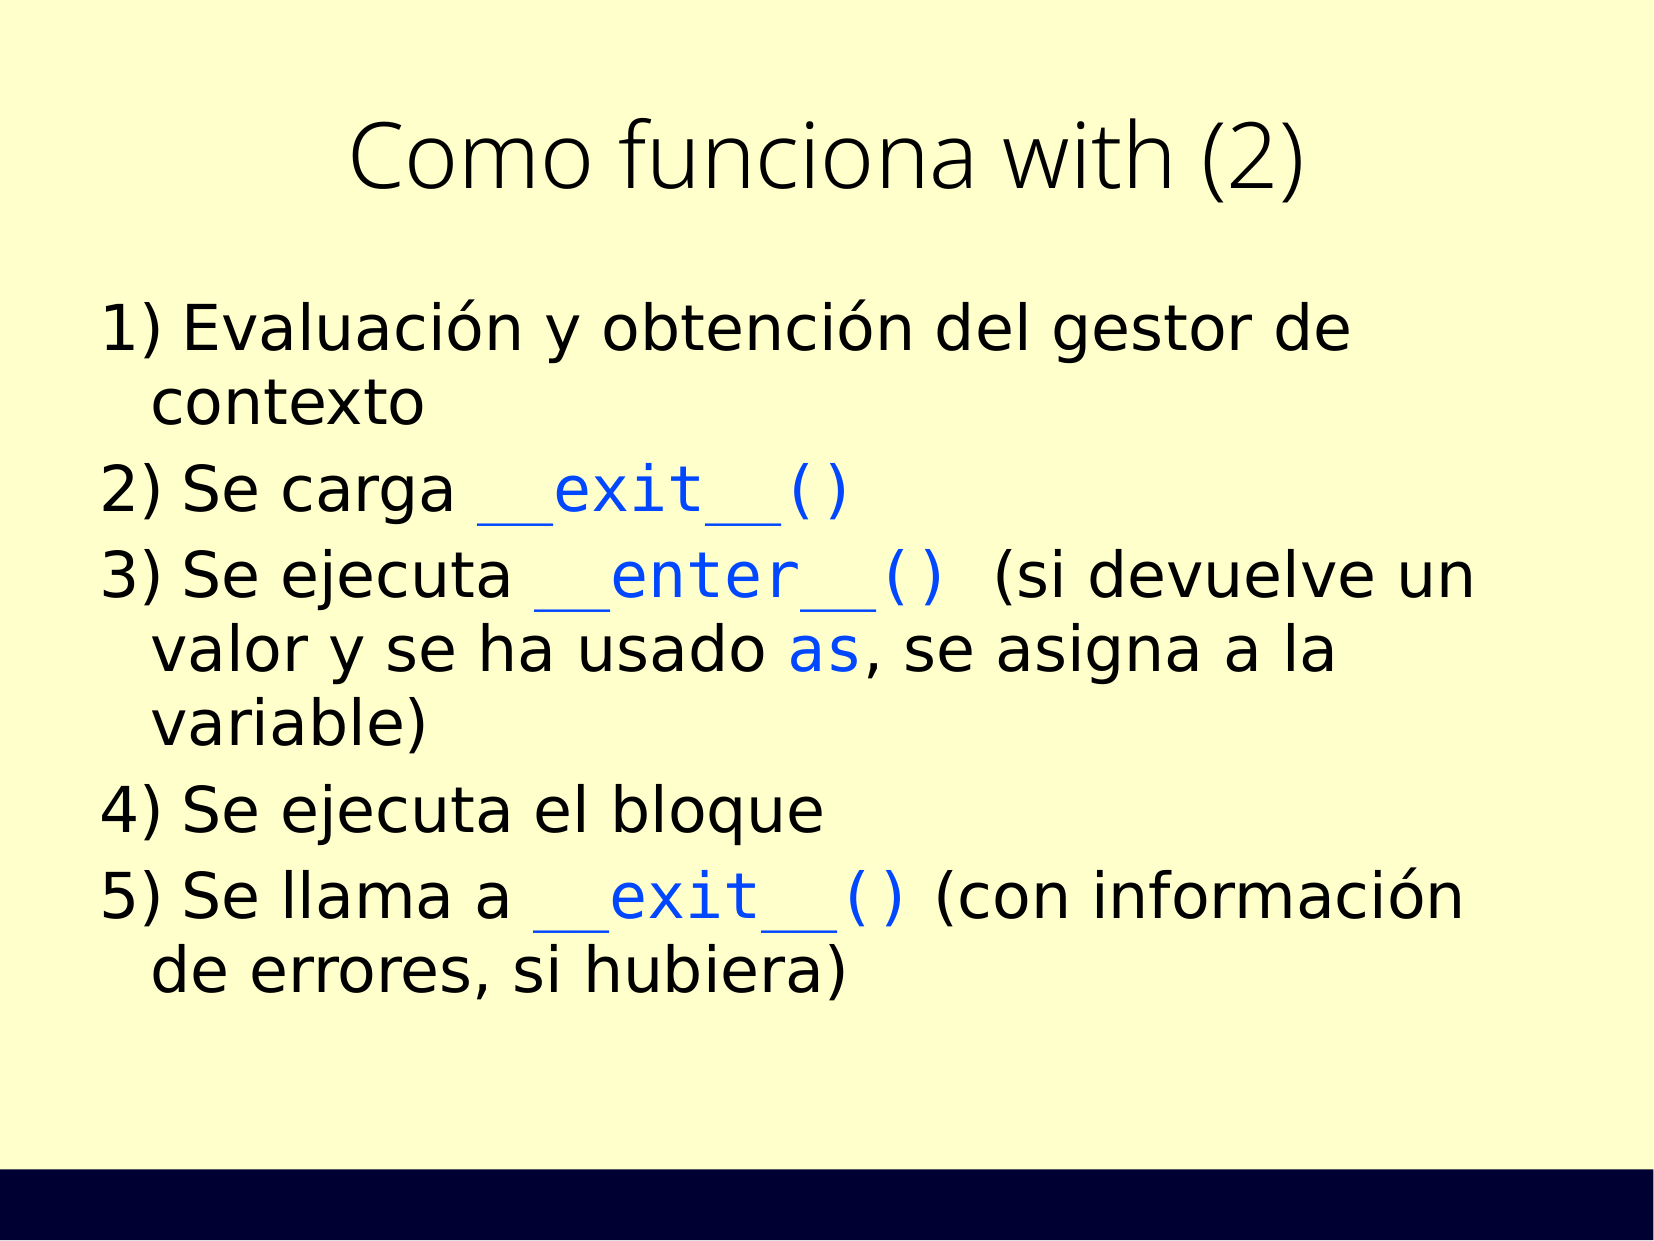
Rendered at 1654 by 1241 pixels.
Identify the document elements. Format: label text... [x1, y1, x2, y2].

list Evaluación y obtención del gestor de contexto Se carga __exit__() Se ejecuta __enter__() (si devuelve un valor y se ha usado as, se asigna a la variable) Se ejecuta el bloque Se llama a __exit__() (con información de errores, si hubiera) [82, 290, 1538, 1010]
title Como funciona with (2) [82, 49, 1571, 257]
